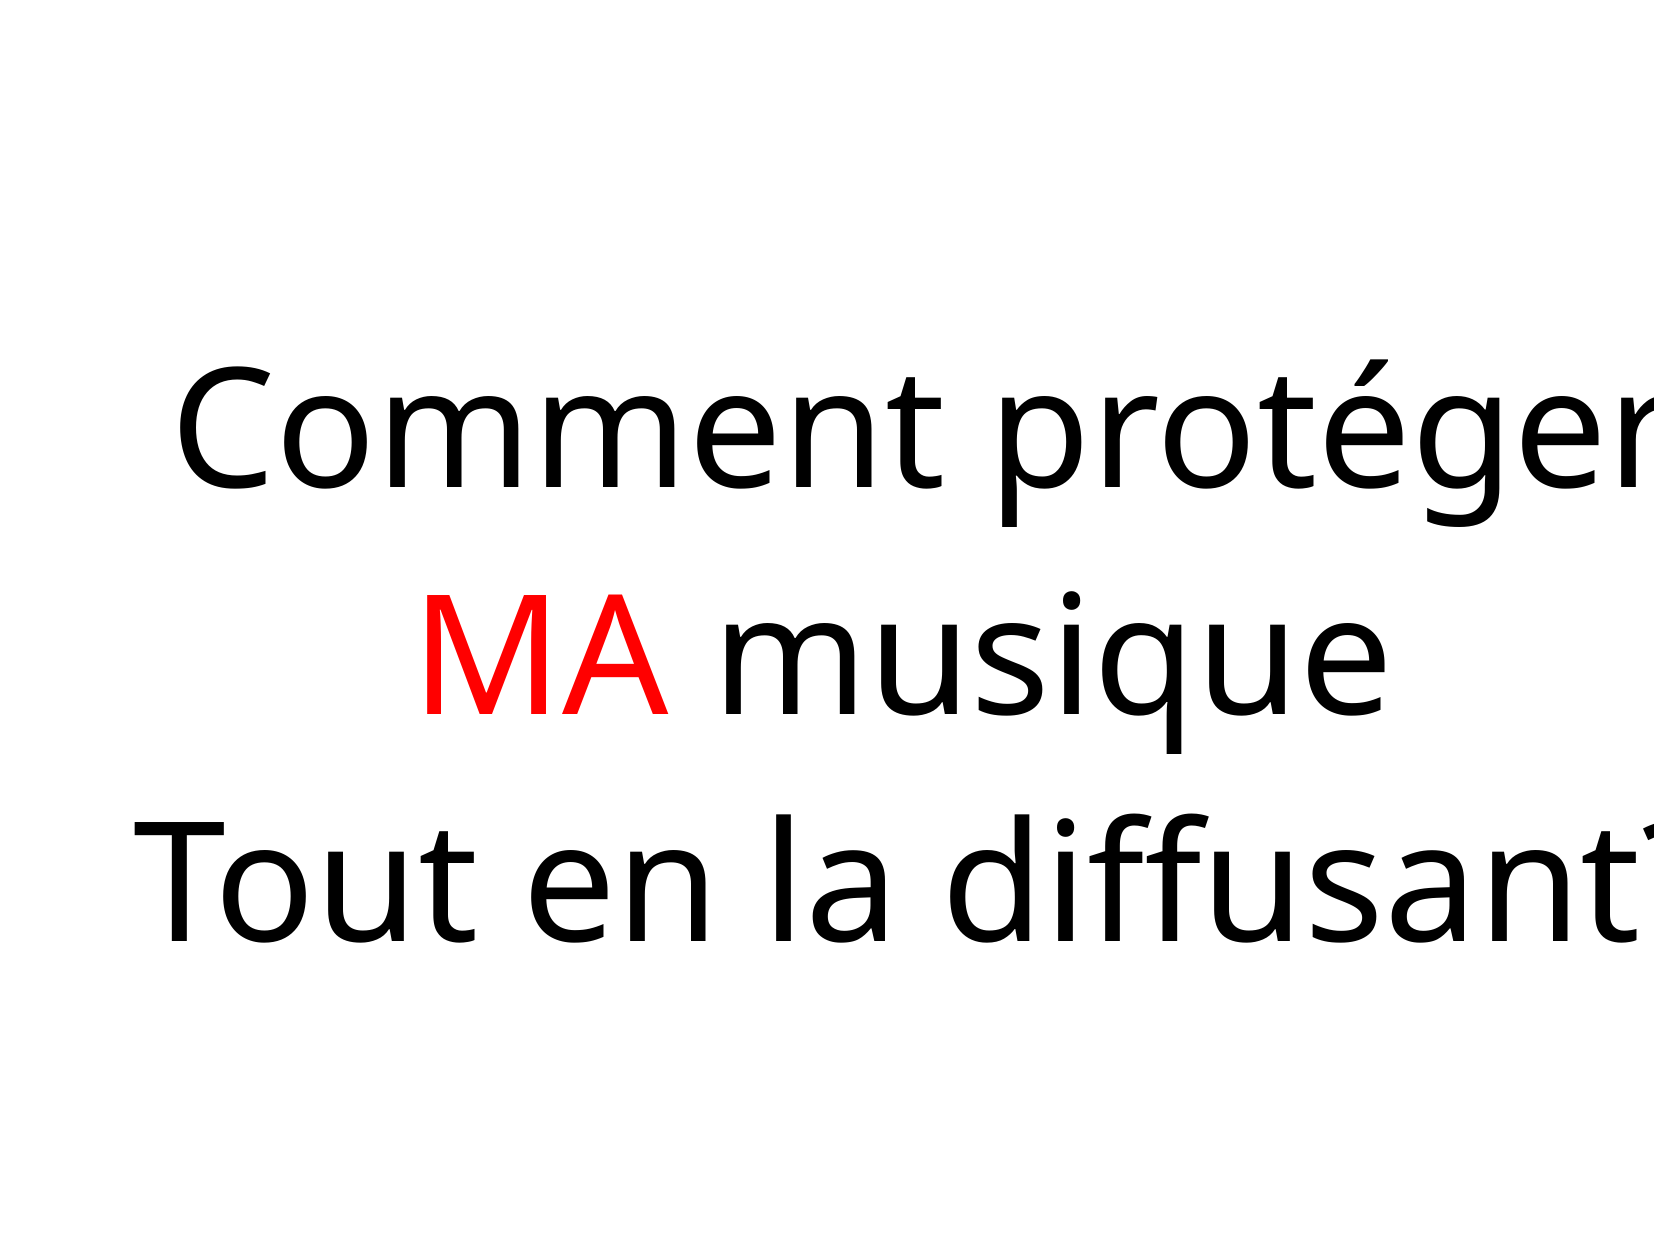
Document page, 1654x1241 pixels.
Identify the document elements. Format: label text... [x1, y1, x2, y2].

text_box Comment protéger MA musique Tout en la diffusant? [119, 302, 1535, 938]
